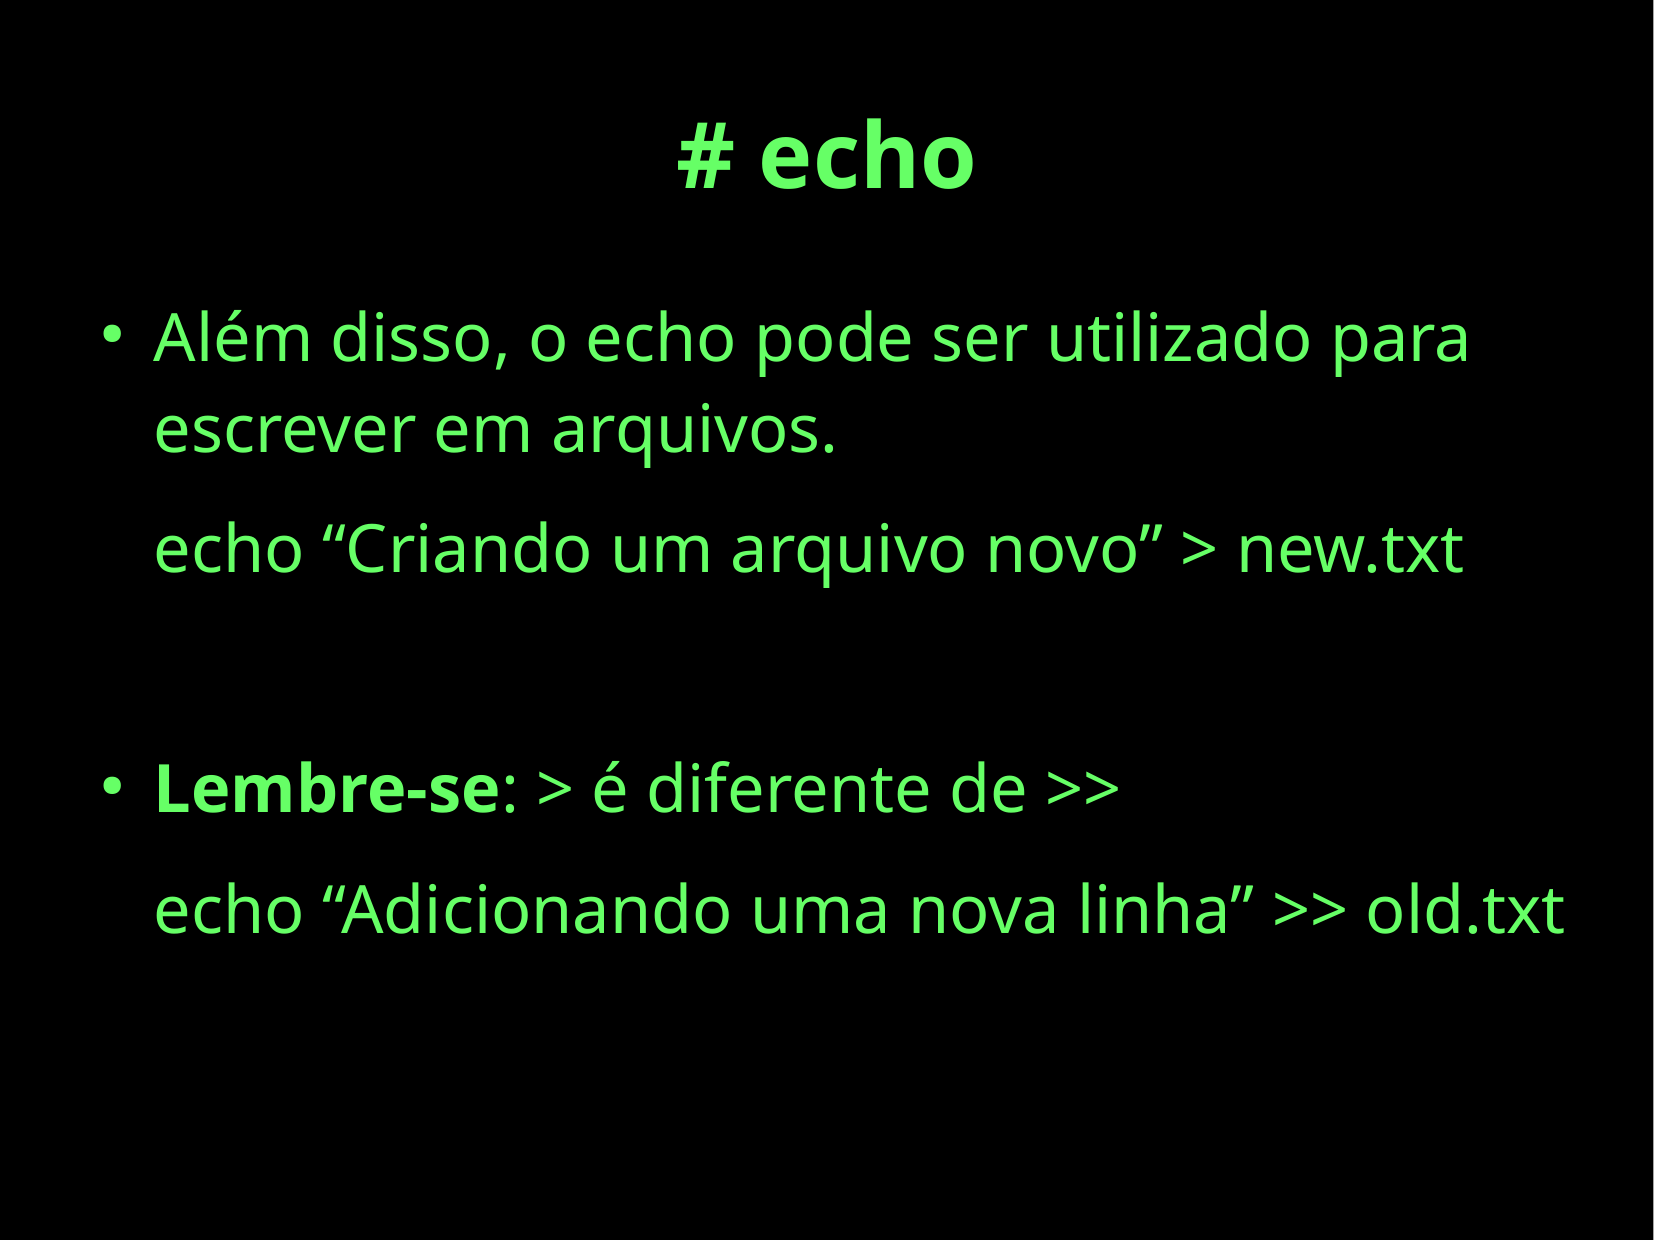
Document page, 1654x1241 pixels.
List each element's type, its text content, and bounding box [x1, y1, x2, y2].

list Além disso, o echo pode ser utilizado para escrever em arquivos. echo “Criando um arquivo novo” > new.txt Lembre-se: > é diferente de >> echo “Adicionando uma nova linha” >> old.txt [82, 290, 1571, 1010]
title # echo [82, 49, 1571, 257]
